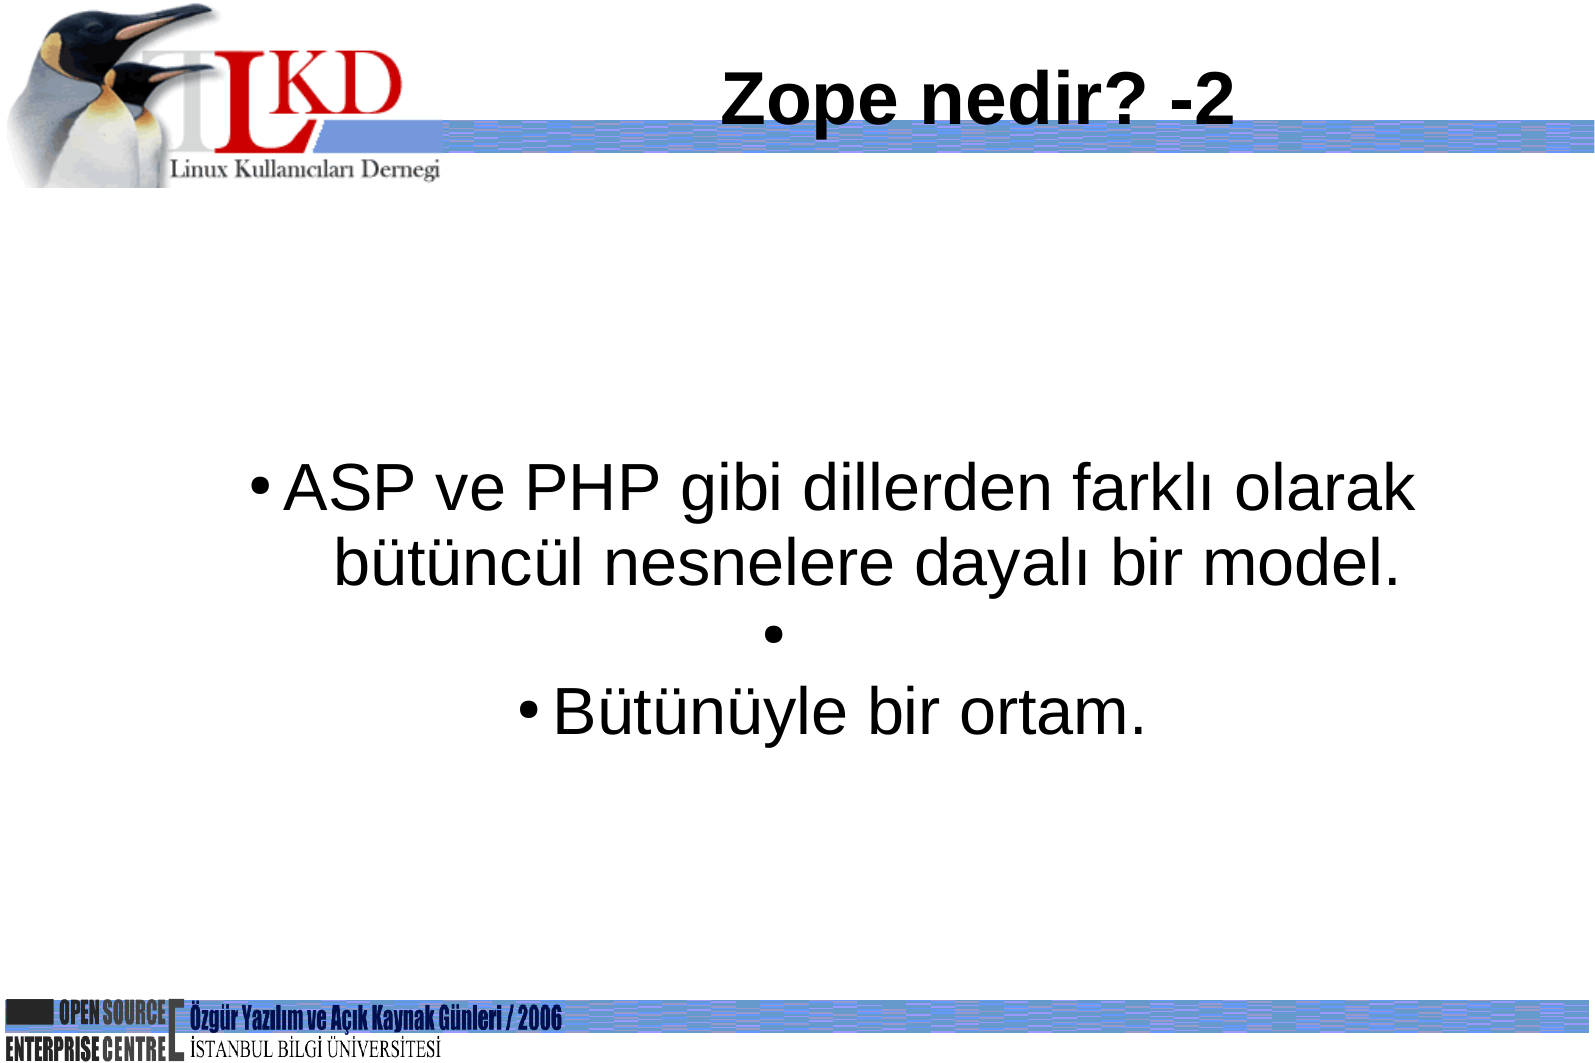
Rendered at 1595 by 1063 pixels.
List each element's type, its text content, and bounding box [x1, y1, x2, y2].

title Zope nedir? -2 [442, 49, 1515, 148]
picture [7, 0, 1595, 188]
picture [0, 879, 1589, 1063]
subtitle ASP ve PHP gibi dillerden farklı olarak bütüncül nesnelere dayalı bir model. Bütünüyle bir ortam. [79, 256, 1515, 943]
